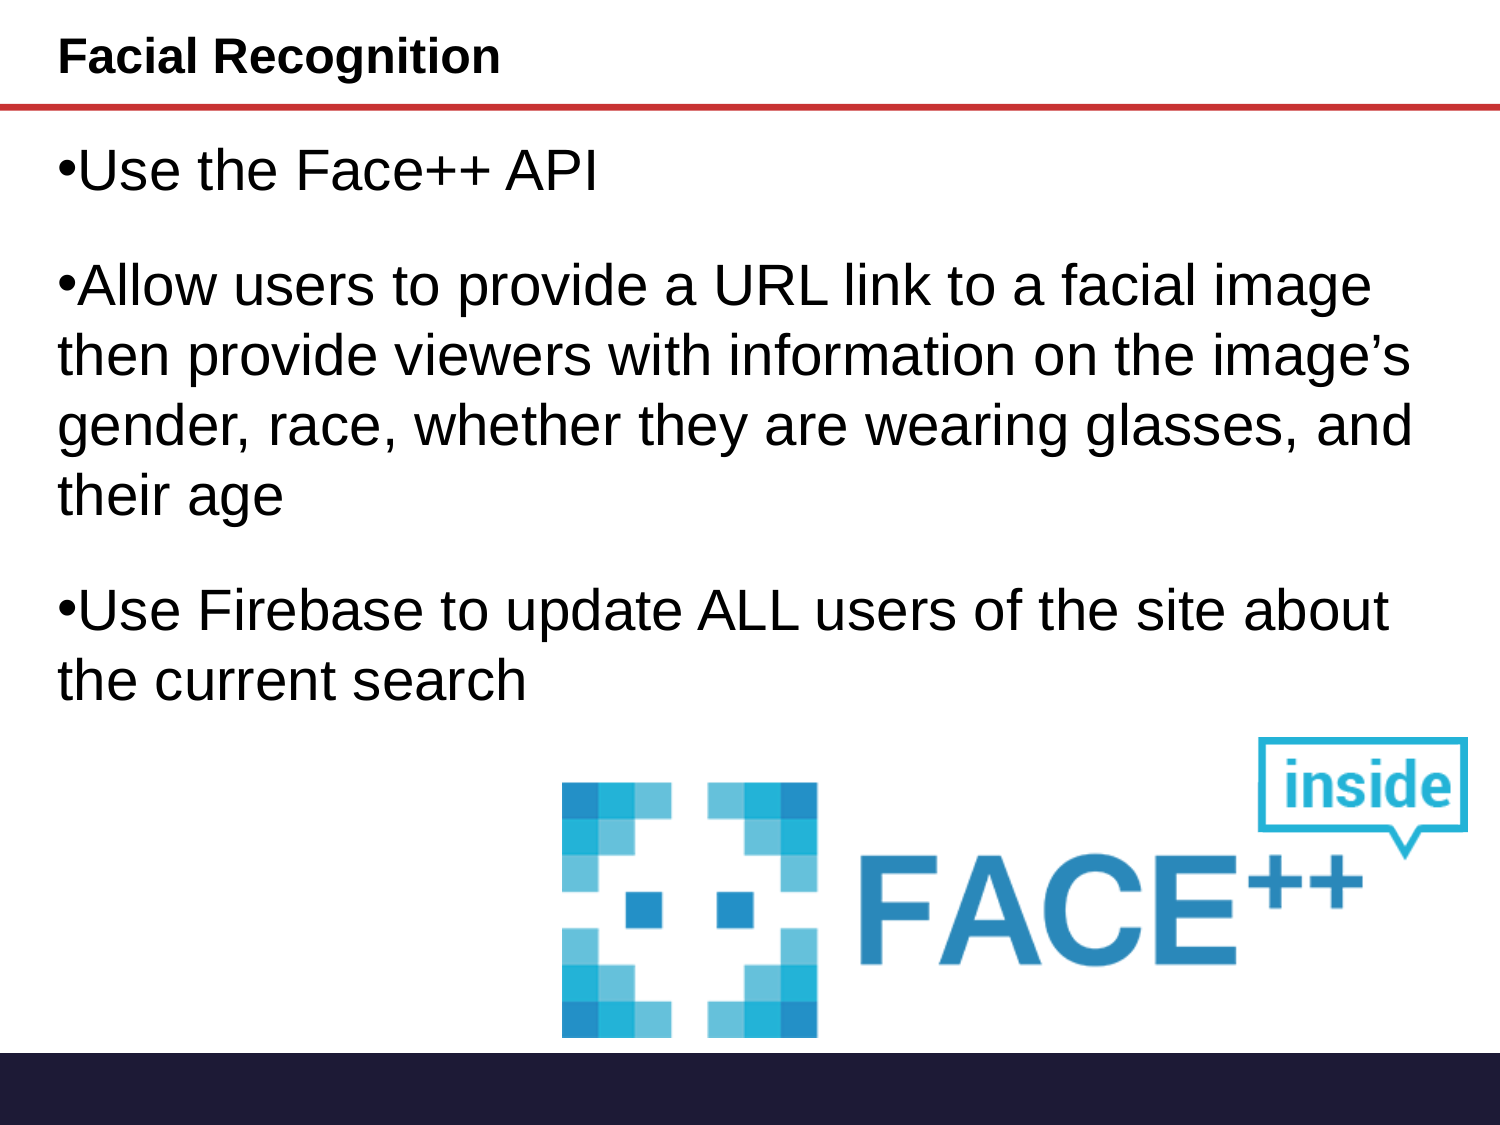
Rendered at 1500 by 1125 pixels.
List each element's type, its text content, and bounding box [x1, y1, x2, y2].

text_box Use the Face++ API Allow users to provide a URL link to a facial image then provide viewers with information on the image’s gender, race, whether they are wearing glasses, and their age Use Firebase to update ALL users of the site about the current search [50, 125, 1425, 720]
picture [562, 737, 1468, 1038]
text_box Facial Recognition [49, 16, 1163, 91]
